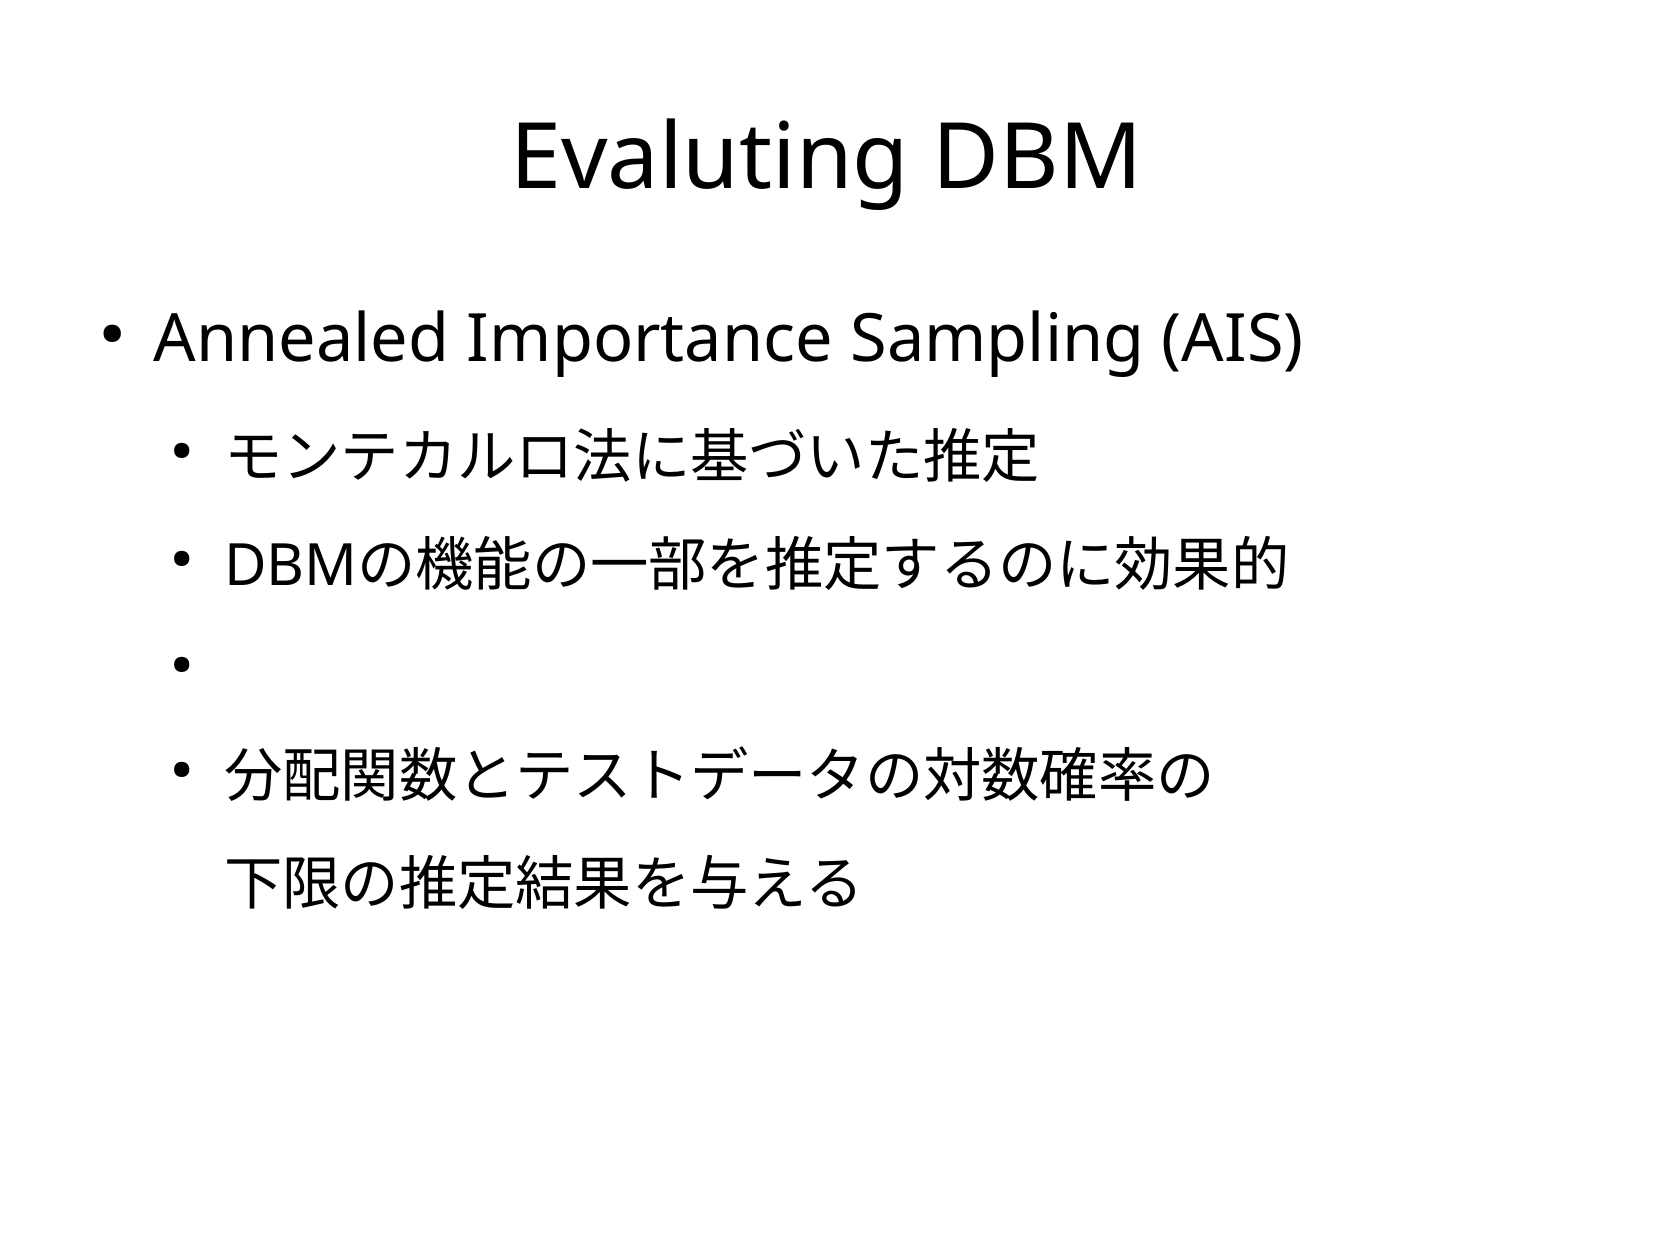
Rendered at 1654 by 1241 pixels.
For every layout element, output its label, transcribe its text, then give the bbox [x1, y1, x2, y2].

list Annealed Importance Sampling (AIS) モンテカルロ法に基づいた推定 DBMの機能の一部を推定するのに効果的 分配関数とテストデータの対数確率の 下限の推定結果を与える [82, 290, 1571, 1109]
title Evaluting DBM [82, 56, 1571, 250]
